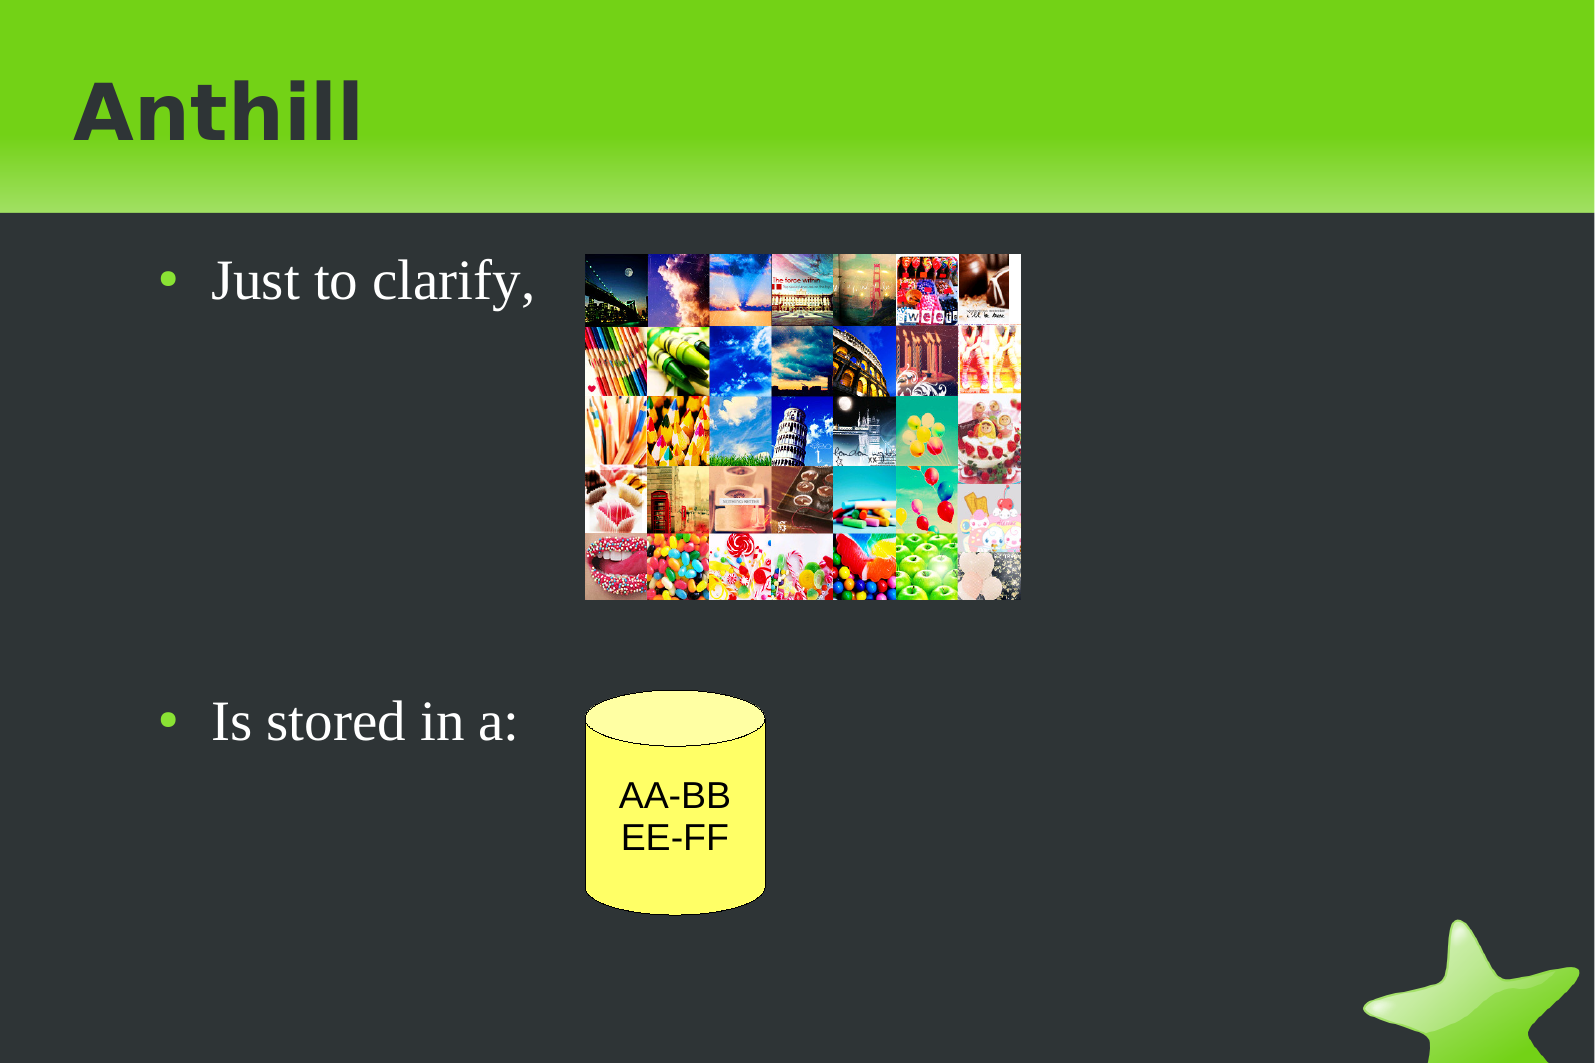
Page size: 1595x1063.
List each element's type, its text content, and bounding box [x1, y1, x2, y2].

list Just to clarify, Is stored in a: [79, 248, 1515, 951]
text_box AA-BB EE-FF [585, 719, 766, 916]
picture [0, 0, 1595, 1063]
title Anthill [74, 25, 1510, 203]
